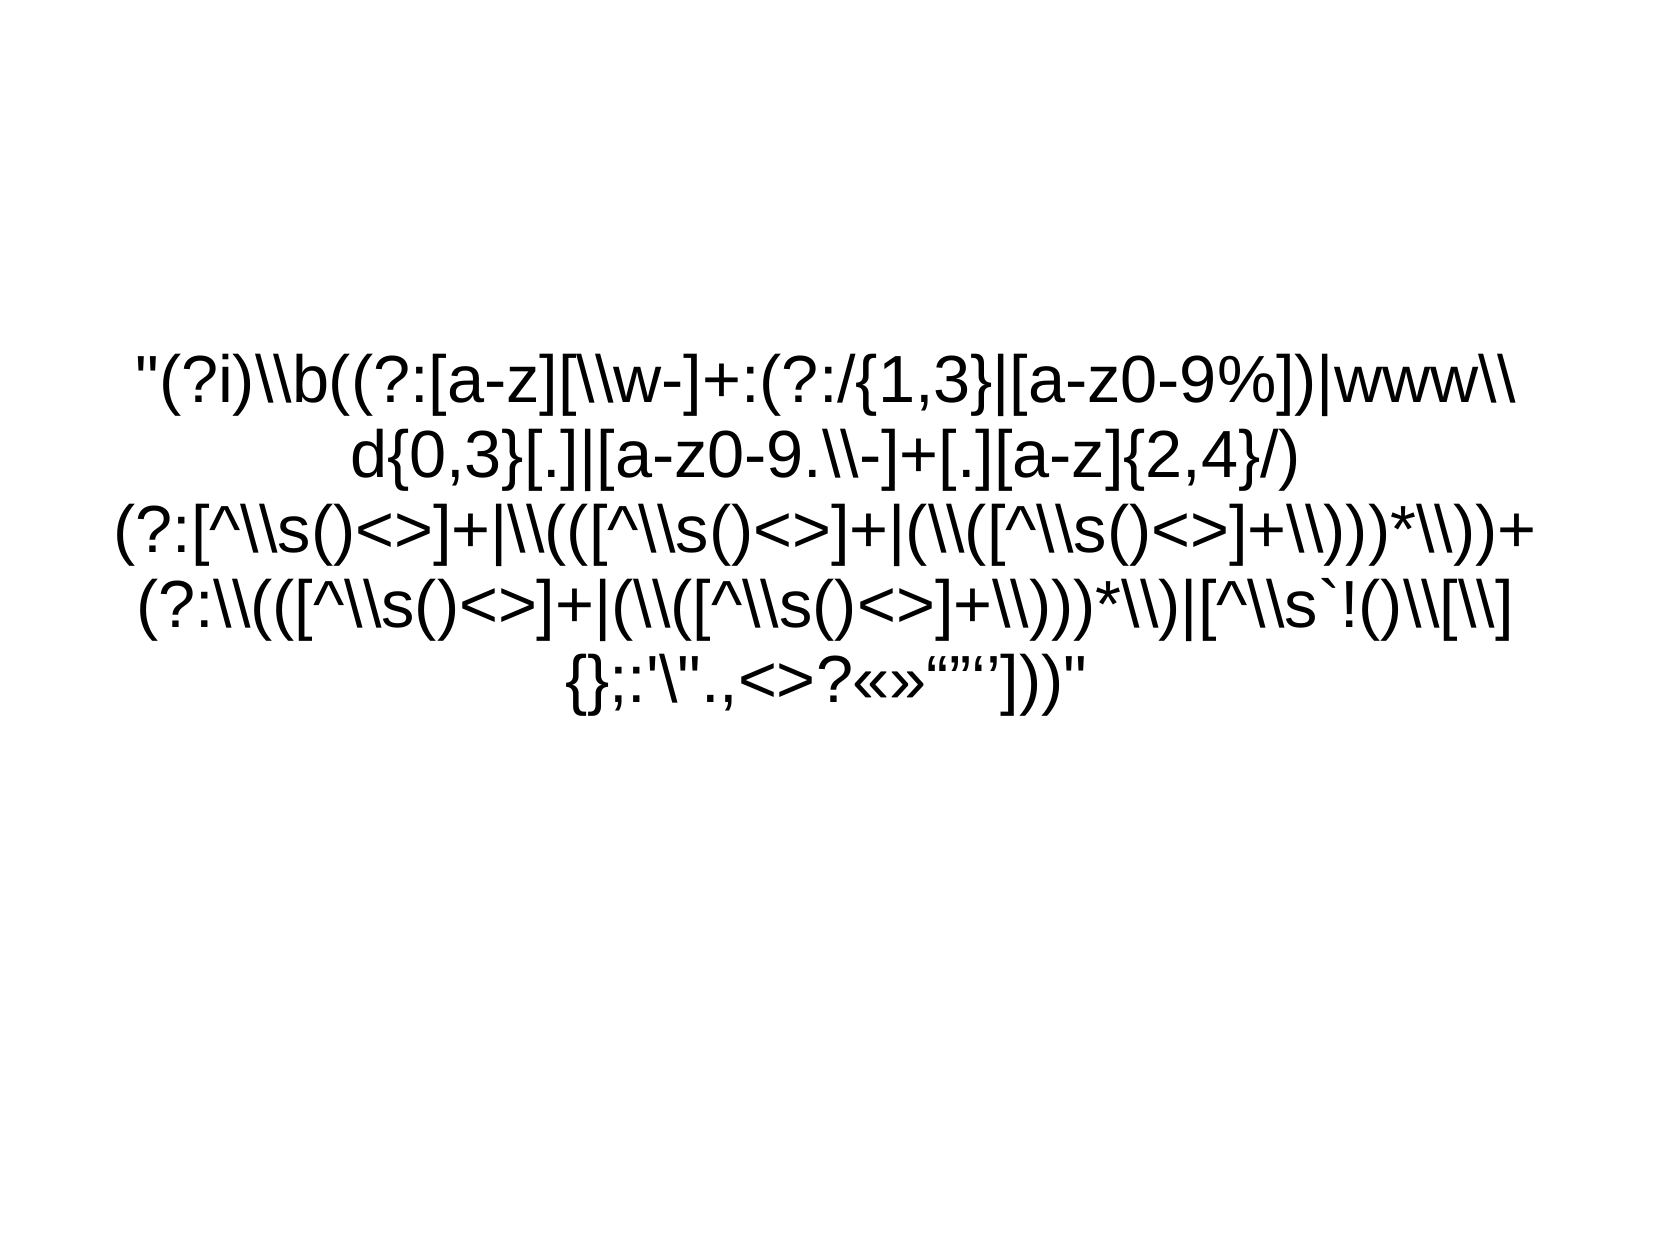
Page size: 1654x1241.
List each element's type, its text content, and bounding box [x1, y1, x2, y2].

subtitle "(?i)\\b((?:[a-z][\\w-]+:(?:/{1,3}|[a-z0-9%])|www\\d{0,3}[.]|[a-z0-9.\\-]+[.][a-z]{2,4}/) (?:[^\\s()<>]+|\\(([^\\s()<>]+|(\\([^\\s()<>]+\\)))*\\))+(?:\\(([^\\s()<>]+|(\\([^\\s()<>]+\\)))*\\)|[^\\s`!()\\[\\]{};:'\".,<>?«»“”‘’]))" [82, 49, 1571, 1010]
